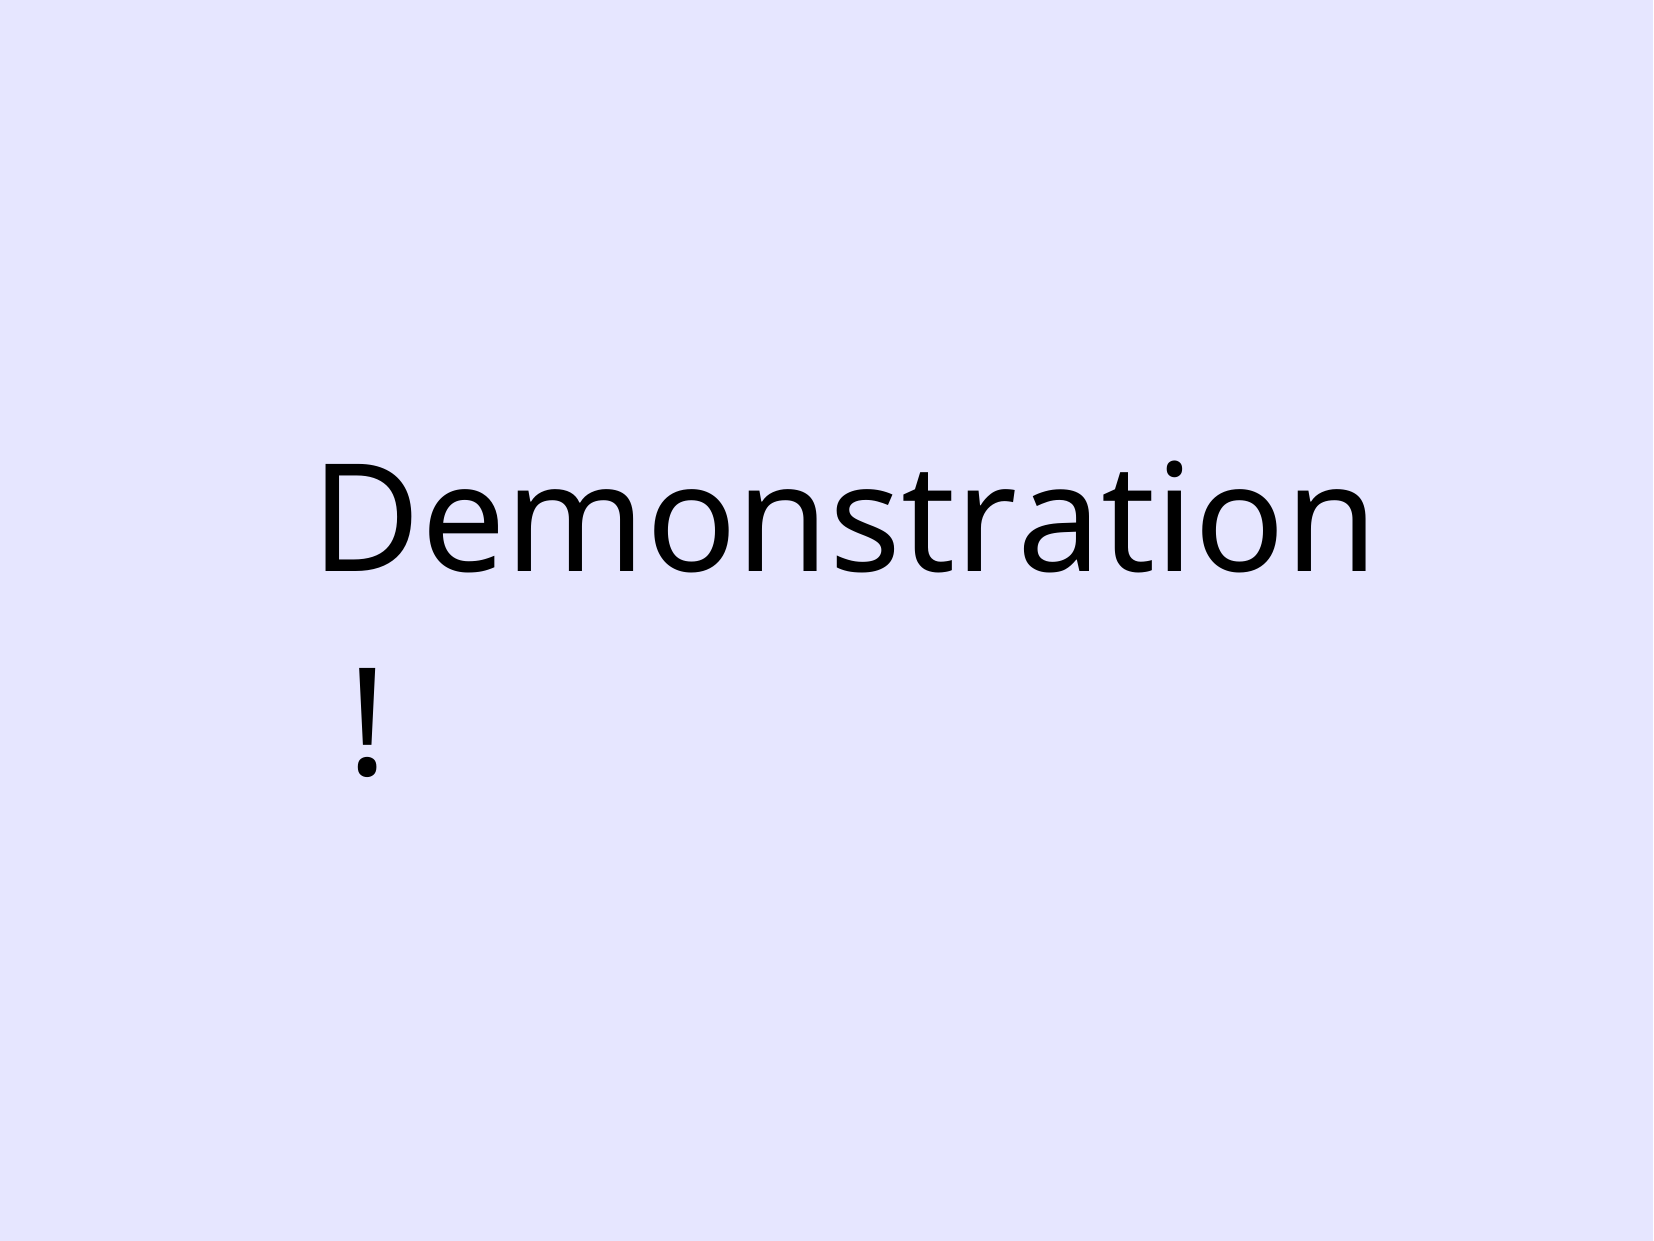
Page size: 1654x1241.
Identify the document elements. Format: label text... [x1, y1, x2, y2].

title Demonstration! [311, 487, 1388, 743]
